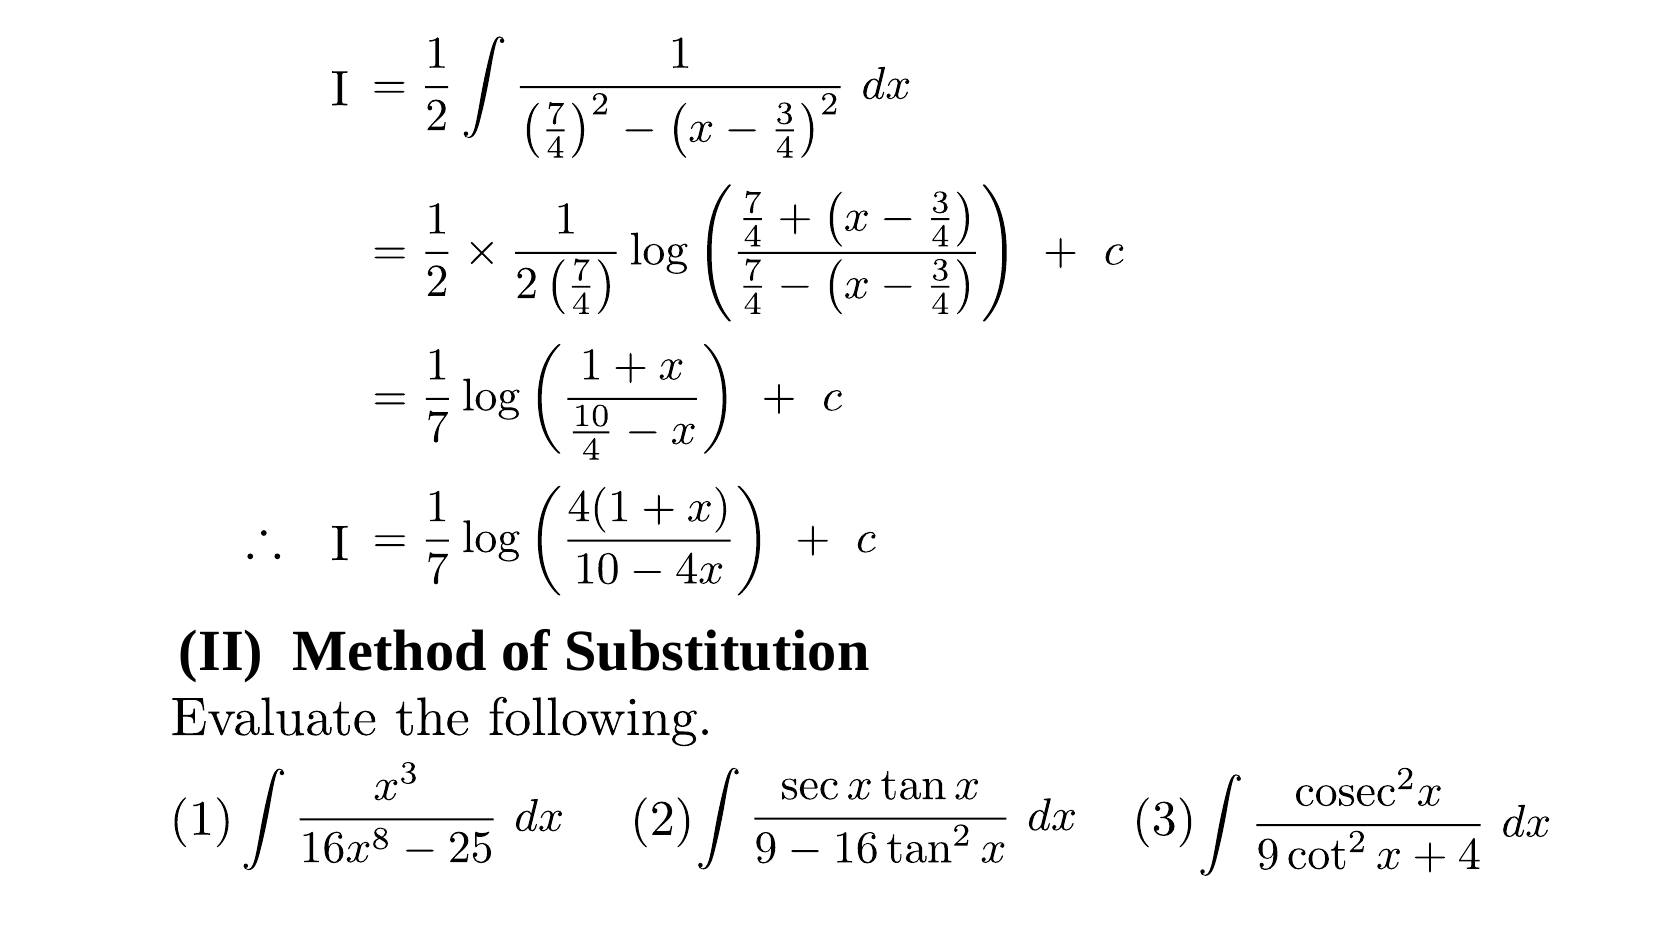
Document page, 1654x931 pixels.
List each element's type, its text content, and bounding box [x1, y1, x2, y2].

text_box [172, 696, 709, 747]
text_box [373, 36, 910, 158]
text_box [332, 71, 348, 106]
text_box [374, 184, 1124, 322]
text_box [374, 343, 842, 460]
text_box [632, 797, 690, 848]
text_box [1200, 767, 1550, 876]
text_box [1134, 797, 1192, 848]
text_box [374, 485, 876, 596]
title (II) Method of Substitution [47, 36, 1607, 898]
text_box [697, 767, 1076, 870]
text_box [172, 797, 229, 848]
text_box [243, 762, 563, 871]
text_box [247, 530, 281, 560]
text_box [332, 525, 348, 561]
